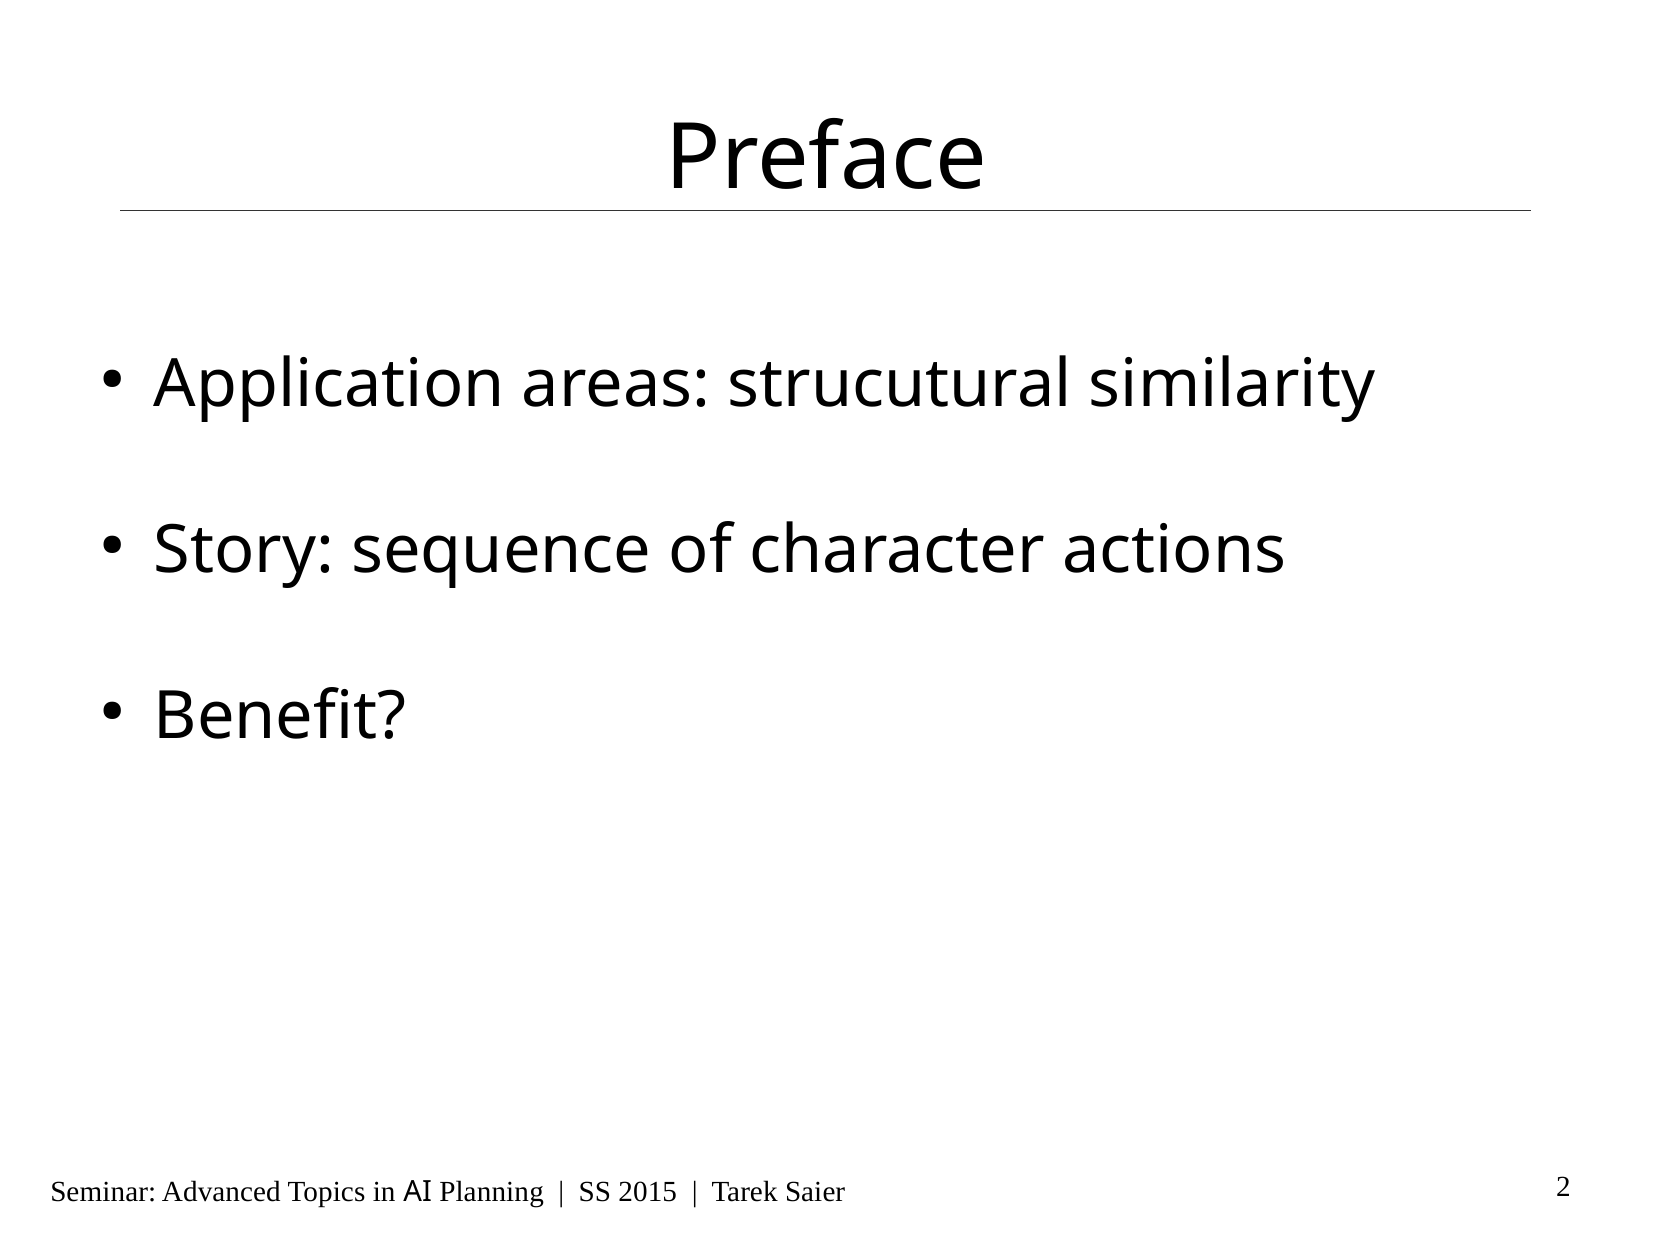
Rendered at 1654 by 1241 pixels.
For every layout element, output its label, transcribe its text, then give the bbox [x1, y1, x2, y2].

list Application areas: strucutural similarity Story: sequence of character actions Benefit? [82, 290, 1571, 995]
title Preface [82, 49, 1571, 257]
